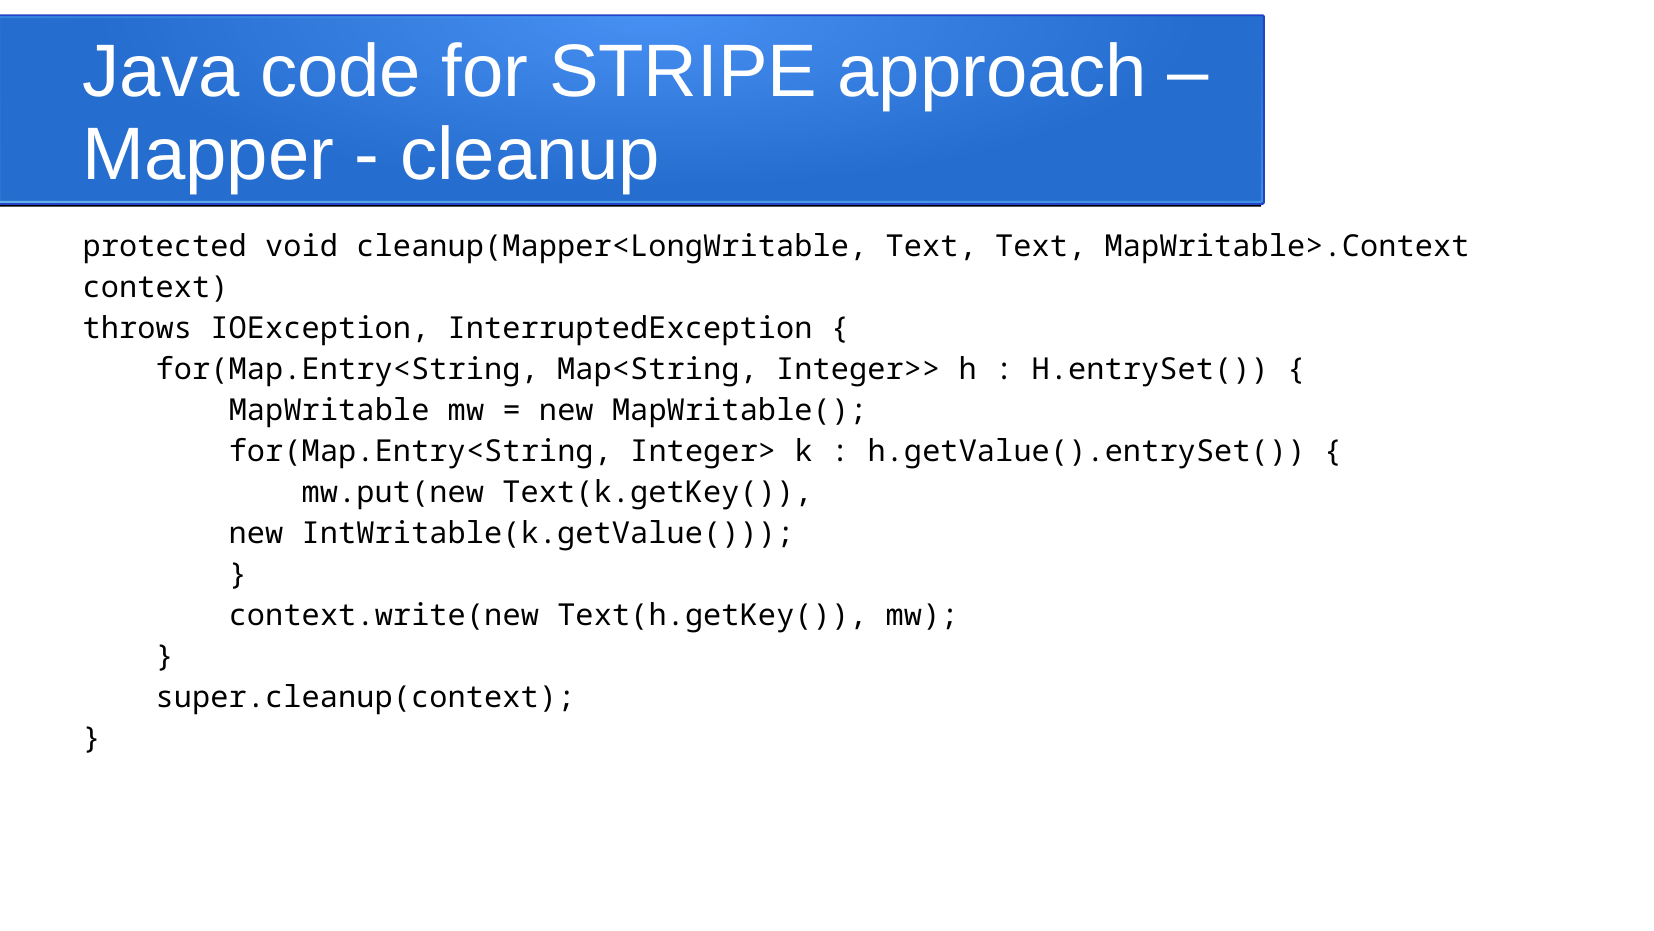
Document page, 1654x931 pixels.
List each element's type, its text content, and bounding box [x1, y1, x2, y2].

list protected void cleanup(Mapper<LongWritable, Text, Text, MapWritable>.Context context) throws IOException, InterruptedException { for(Map.Entry<String, Map<String, Integer>> h : H.entrySet()) { MapWritable mw = new MapWritable(); for(Map.Entry<String, Integer> k : h.getValue().entrySet()) { mw.put(new Text(k.getKey()), new IntWritable(k.getValue())); } context.write(new Text(h.getKey()), mw); } super.cleanup(context); } [82, 224, 1571, 764]
title Java code for STRIPE approach – Mapper - cleanup [82, 29, 1235, 196]
